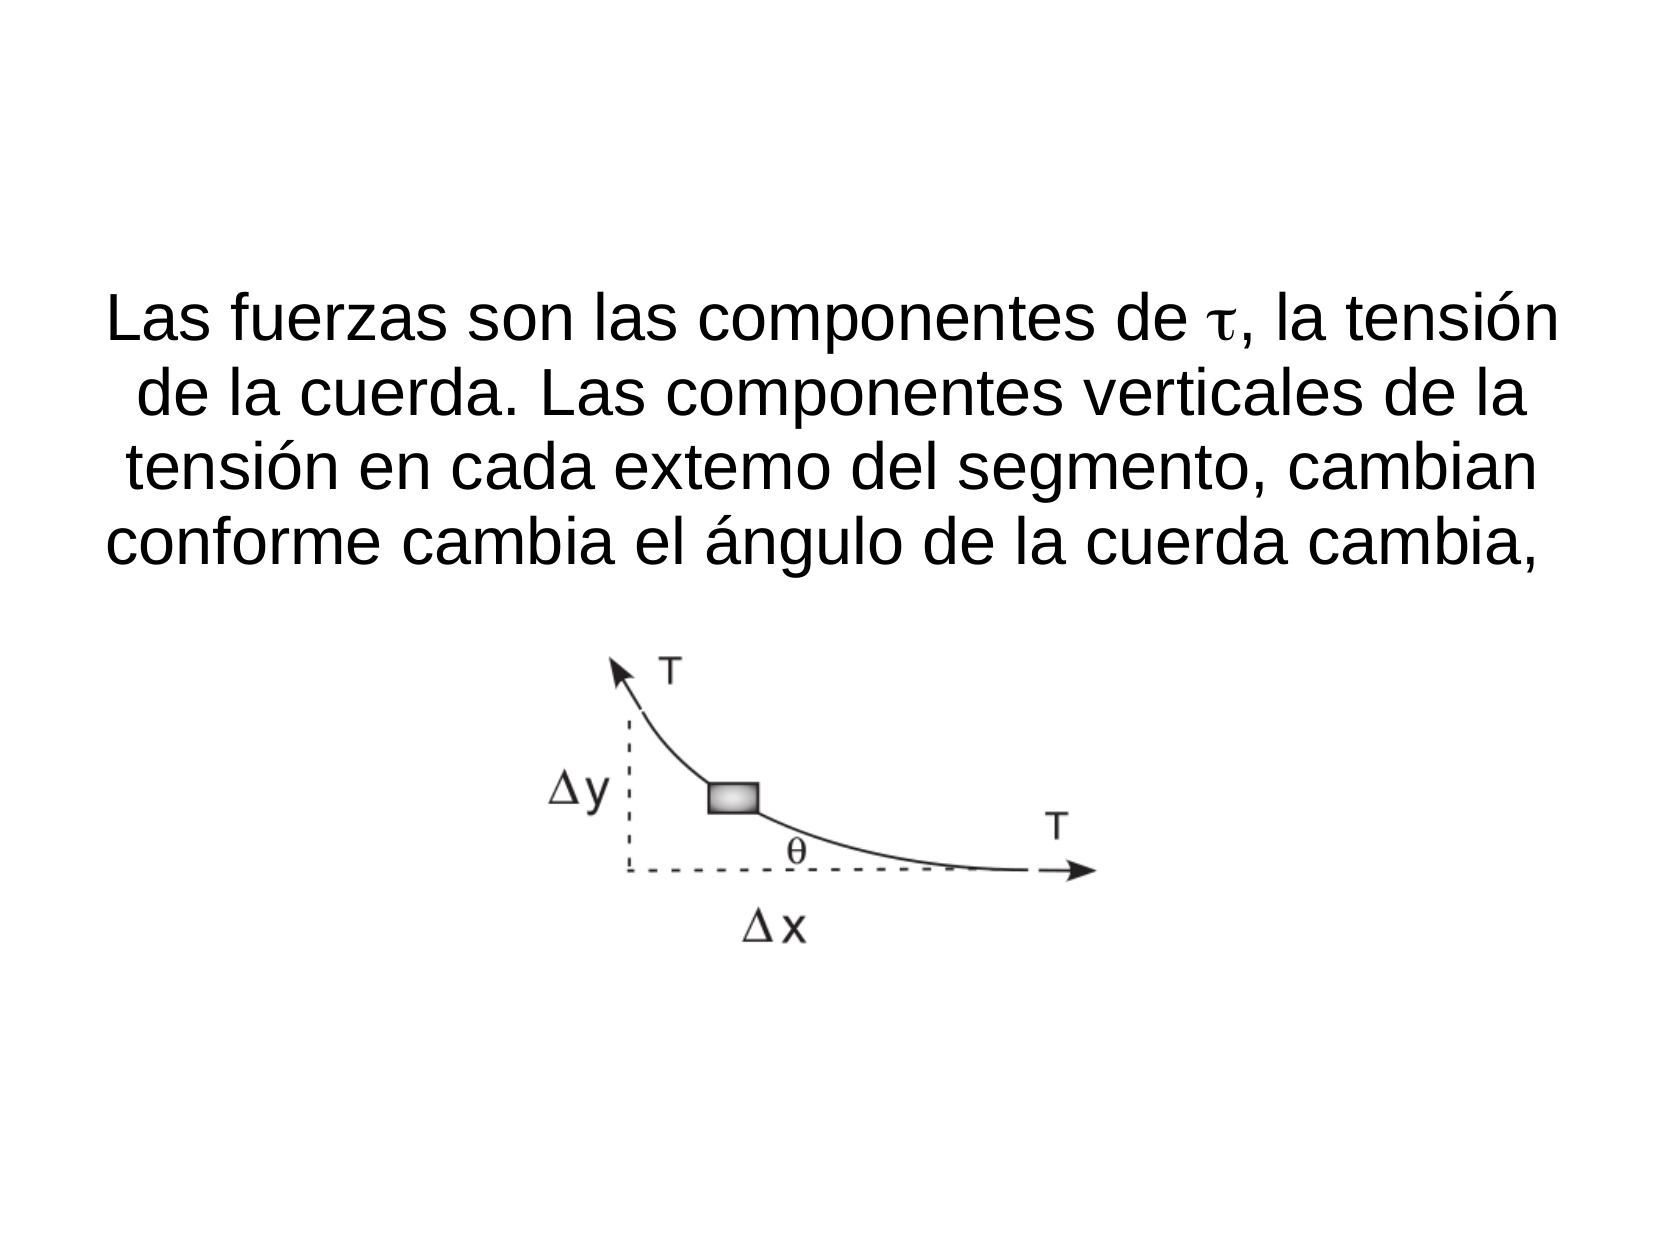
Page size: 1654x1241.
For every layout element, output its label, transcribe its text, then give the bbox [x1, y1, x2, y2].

subtitle Las fuerzas son las componentes de t, la tensión de la cuerda. Las componentes verticales de la tensión en cada extemo del segmento, cambian conforme cambia el ángulo de la cuerda cambia, [88, 120, 1577, 739]
picture [531, 630, 1130, 975]
